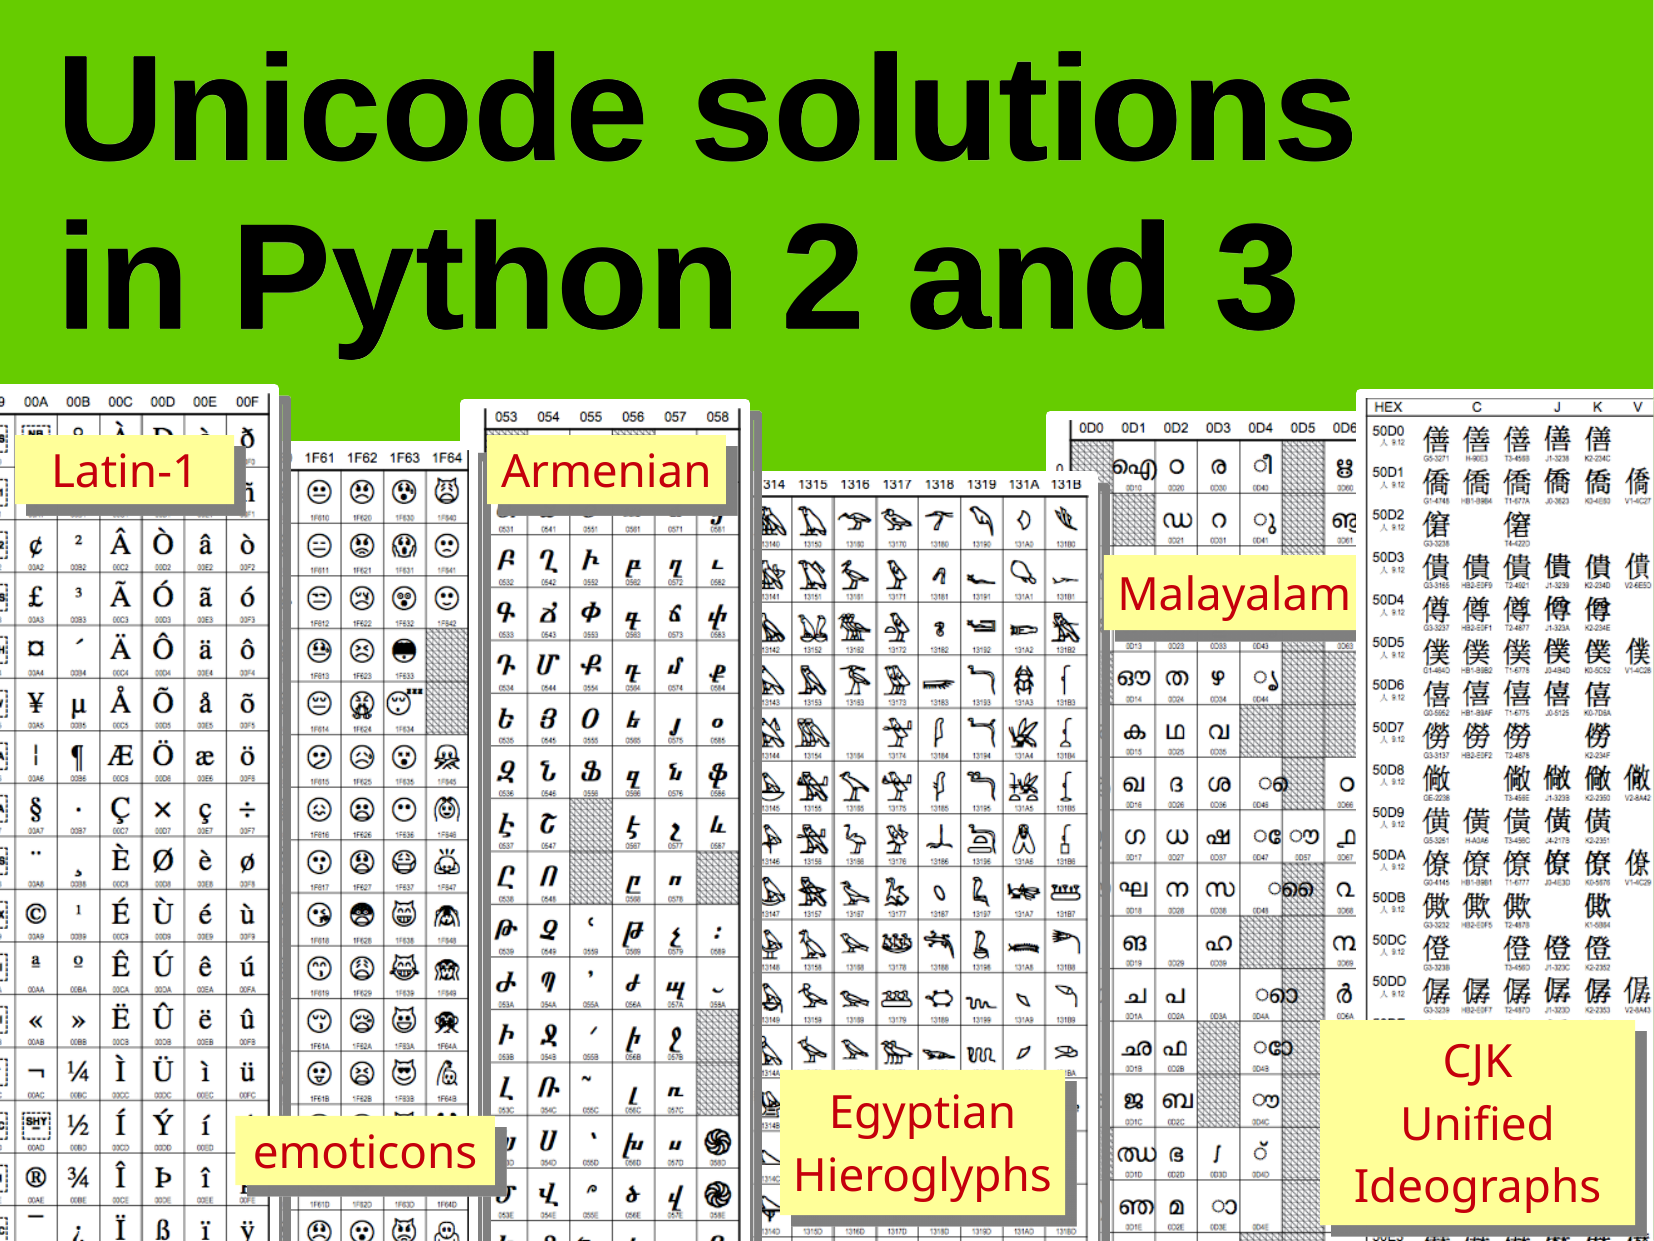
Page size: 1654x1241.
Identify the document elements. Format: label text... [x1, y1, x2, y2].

picture [1110, 631, 1356, 1241]
picture [469, 408, 741, 1241]
text_box Latin-1 [15, 435, 235, 505]
picture [0, 393, 271, 1241]
picture [762, 480, 1089, 1241]
title Unicode solutions in Python 2 and 3 [56, 24, 1546, 361]
text_box CJK Unified Ideographs [1320, 1020, 1636, 1226]
picture [291, 450, 470, 1115]
text_box Malayalam [1103, 555, 1356, 631]
text_box Egyptian Hieroglyphs [780, 1069, 1066, 1216]
picture [1054, 420, 1356, 555]
picture [1365, 397, 1654, 1241]
picture [291, 1186, 470, 1241]
text_box Armenian [487, 435, 726, 505]
text_box emoticons [235, 1115, 495, 1186]
